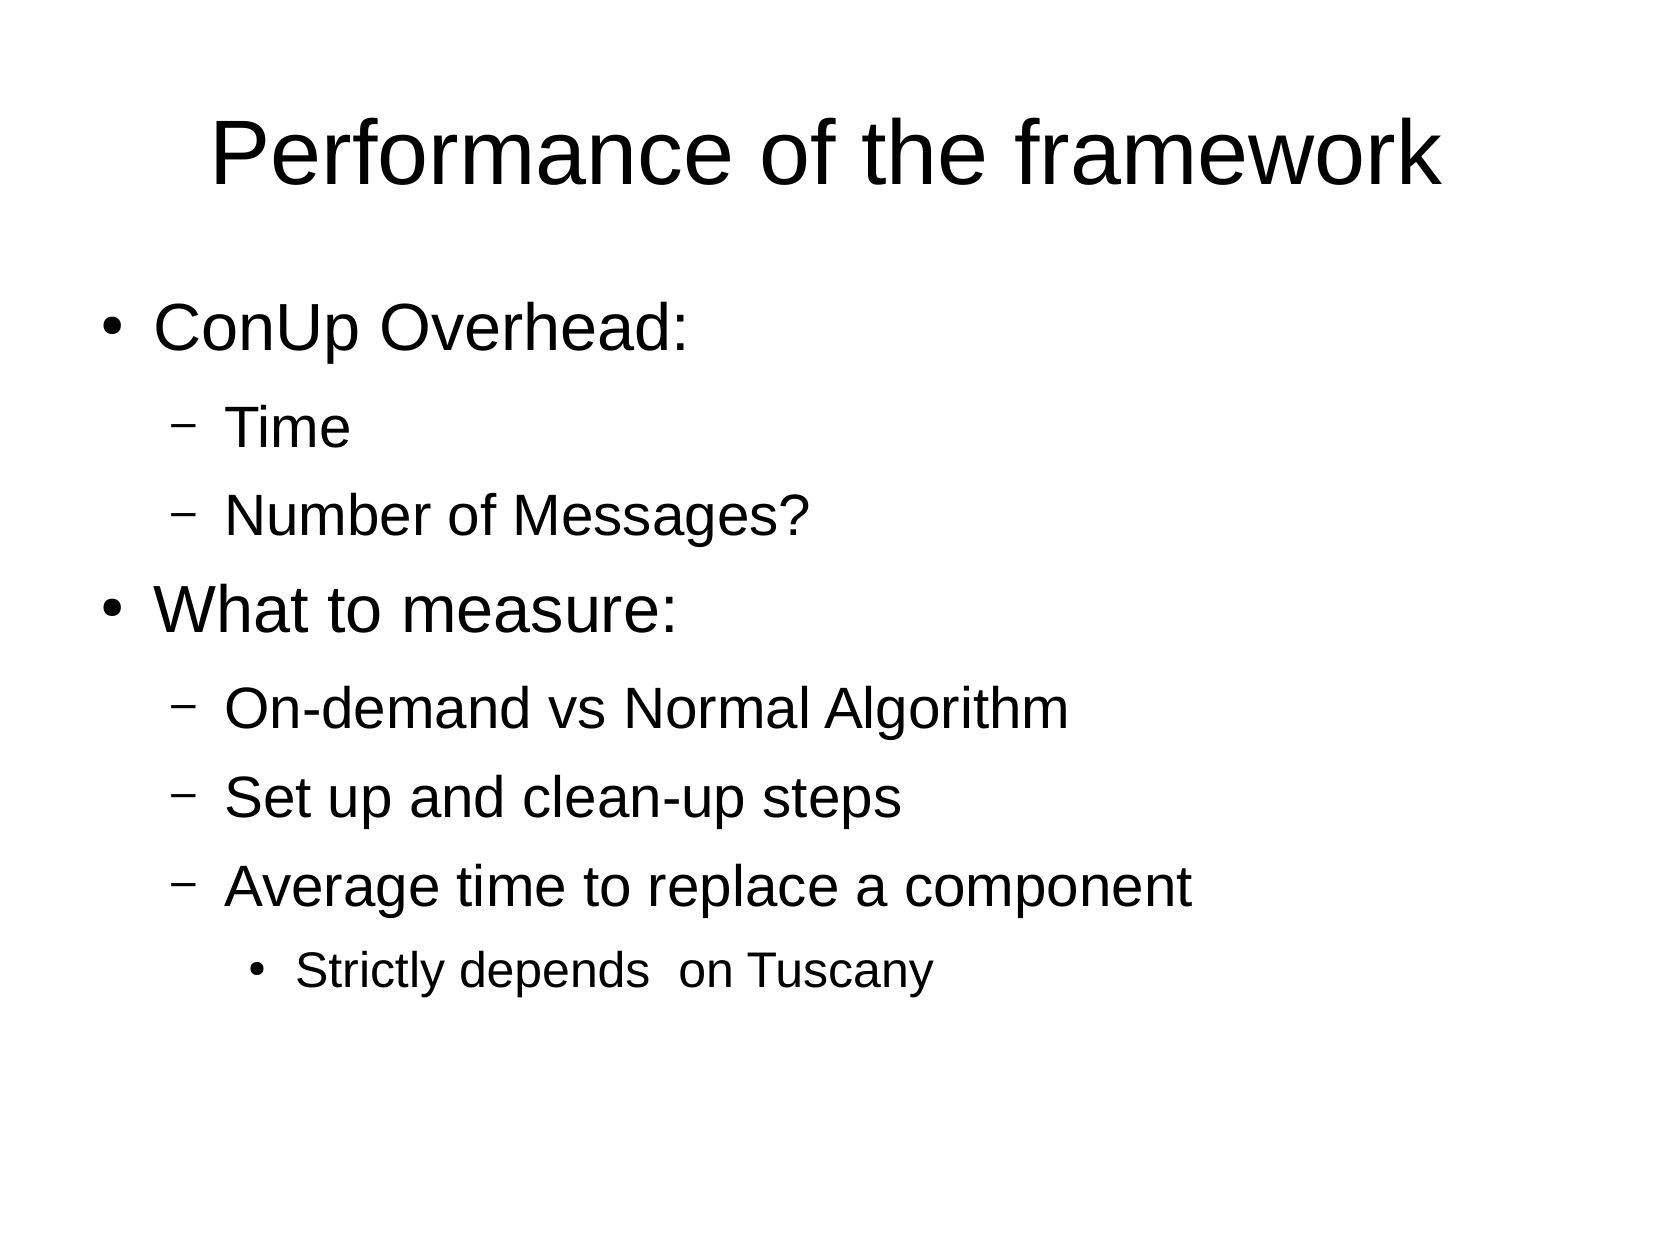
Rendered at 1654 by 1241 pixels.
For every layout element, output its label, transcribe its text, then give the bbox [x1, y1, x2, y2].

title Performance of the framework [82, 49, 1571, 257]
list ConUp Overhead: Time Number of Messages? What to measure: On-demand vs Normal Algorithm Set up and clean-up steps Average time to replace a component Strictly depends on Tuscany [82, 290, 1538, 1010]
